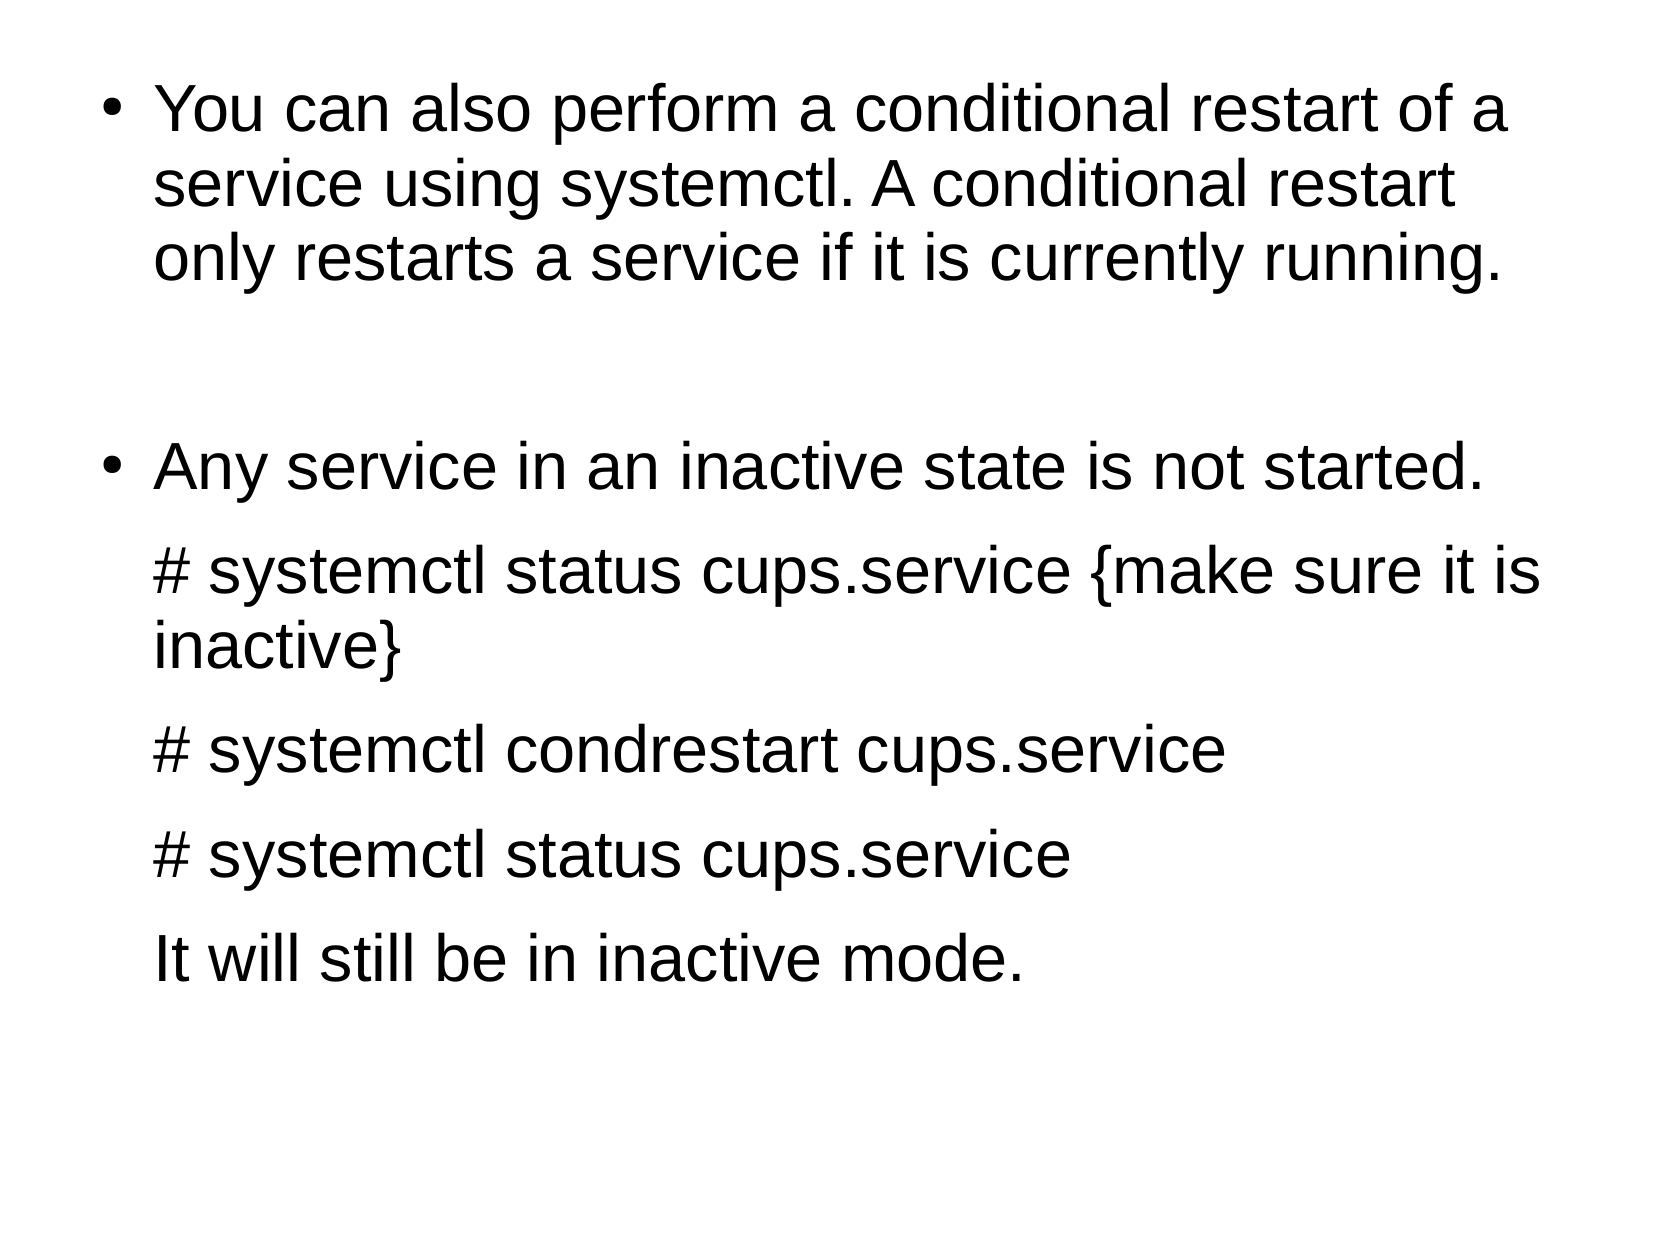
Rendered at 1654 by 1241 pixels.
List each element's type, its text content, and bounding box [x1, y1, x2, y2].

list You can also perform a conditional restart of a service using systemctl. A conditional restart only restarts a service if it is currently running. Any service in an inactive state is not started. # systemctl status cups.service {make sure it is inactive} # systemctl condrestart cups.service # systemctl status cups.service It will still be in inactive mode. [82, 70, 1571, 1146]
